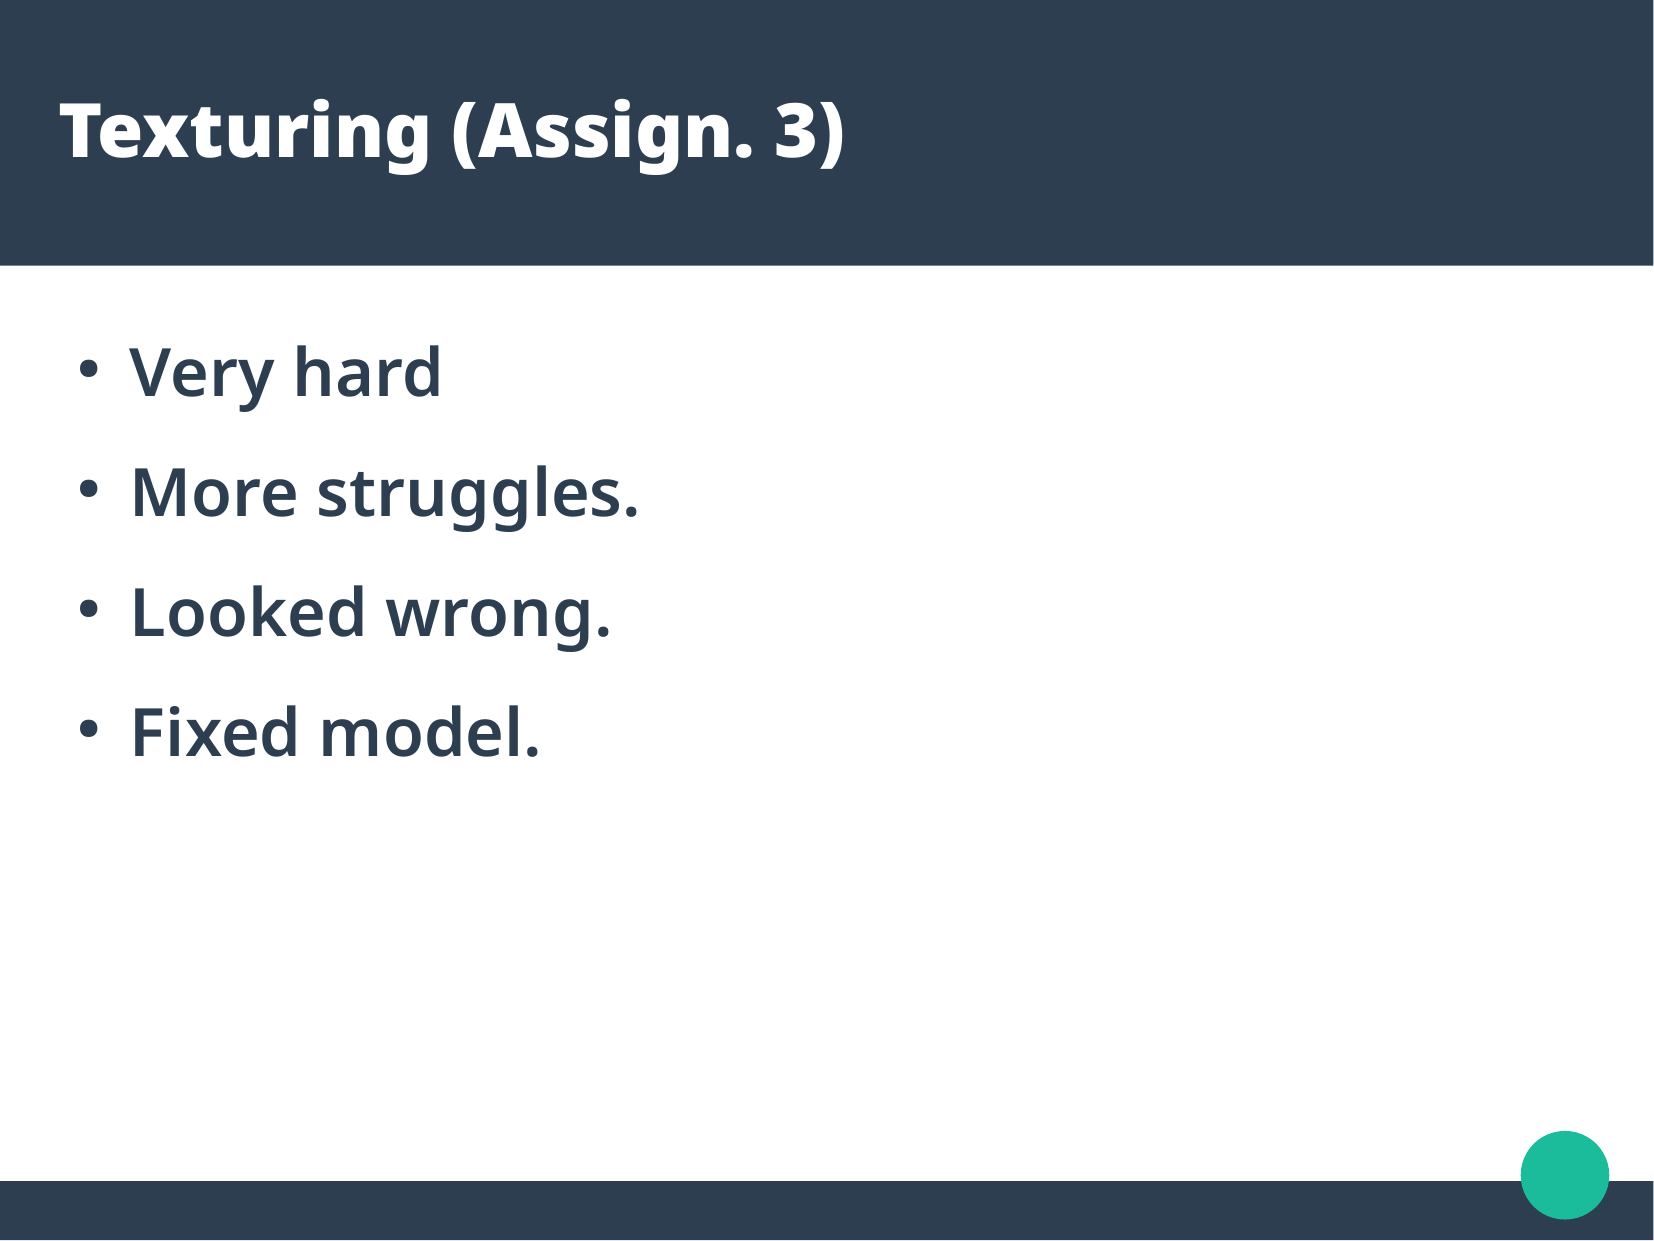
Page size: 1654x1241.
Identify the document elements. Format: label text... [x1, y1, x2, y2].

list Very hard More struggles. Looked wrong. Fixed model. [59, 324, 1595, 1152]
title Texturing (Assign. 3) [59, 49, 1595, 207]
